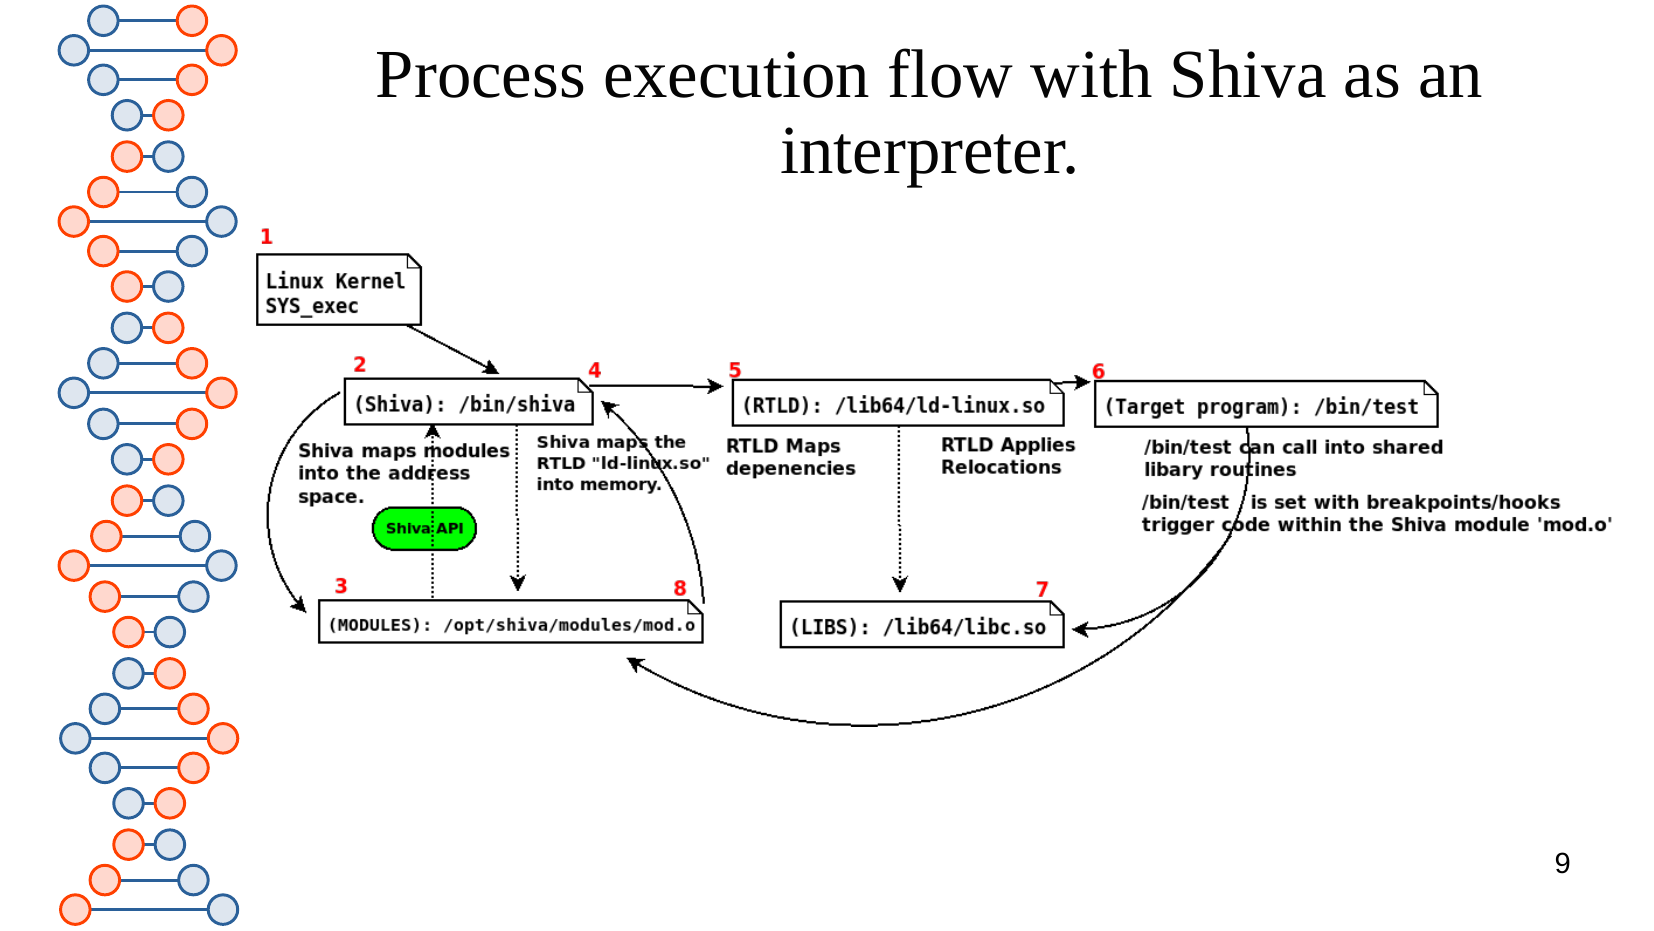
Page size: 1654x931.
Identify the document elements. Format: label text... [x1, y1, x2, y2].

title Process execution flow with Shiva as an interpreter. [265, 35, 1595, 189]
picture [255, 224, 1613, 727]
